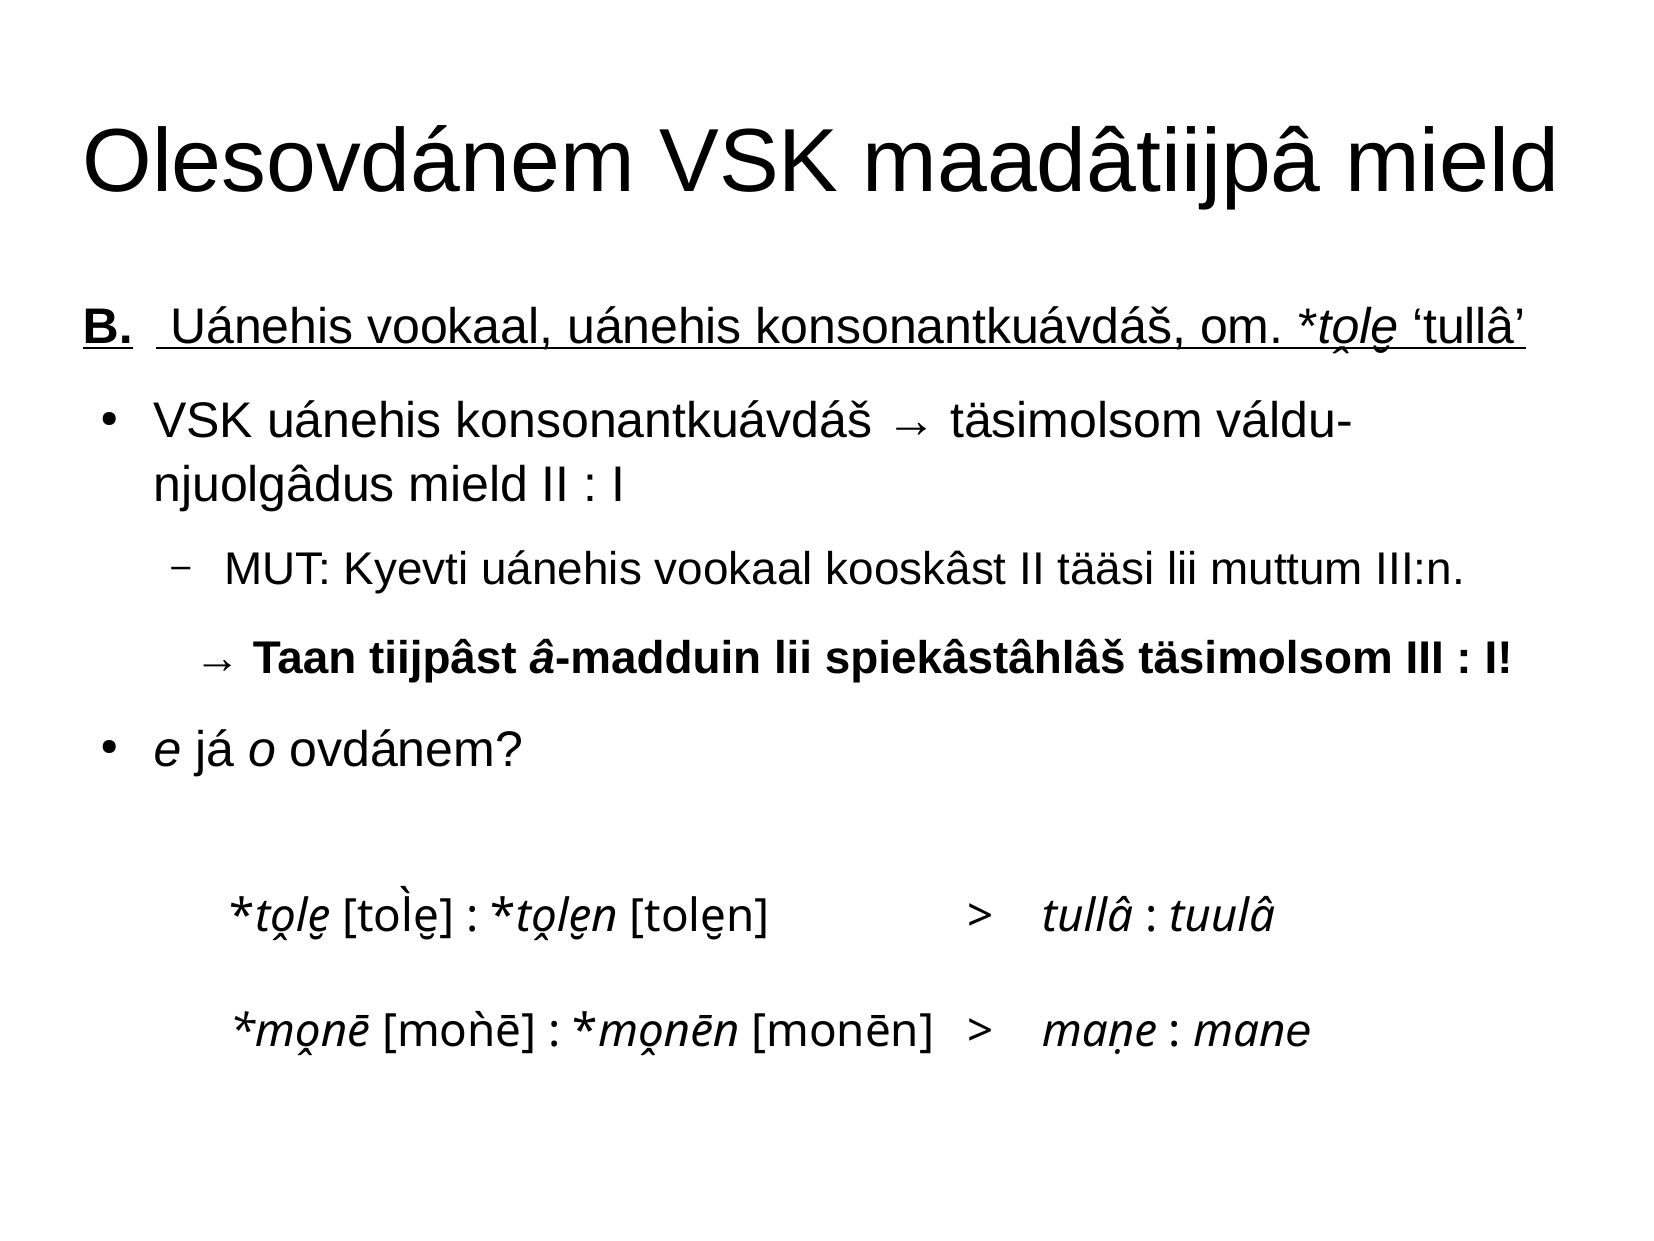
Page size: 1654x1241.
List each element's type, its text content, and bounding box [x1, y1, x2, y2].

title Olesovdánem VSK maadâtiijpâ mield [82, 49, 1571, 257]
list B. Uánehis vookaal, uánehis konsonantkuávdáš, om. *to̭le̮ ‘tullâ’ VSK uánehis konsonantkuávdáš → täsimolsom váldu-njuolgâdus mield II : I MUT: Kyevti uánehis vookaal kooskâst II tääsi lii muttum III:n. → Taan tiijpâst â-madduin lii spiekâstâhlâš täsimolsom III : I! e já o ovdánem? [82, 290, 1571, 873]
list *to̭le̮ [tol̀e̮] : *to̭le̮n [tole̮n] > tullâ : tuulâ *mo̭nē [moǹē] : *mo̭nēn [monēn] > maṇe : mane [82, 873, 1571, 1075]
